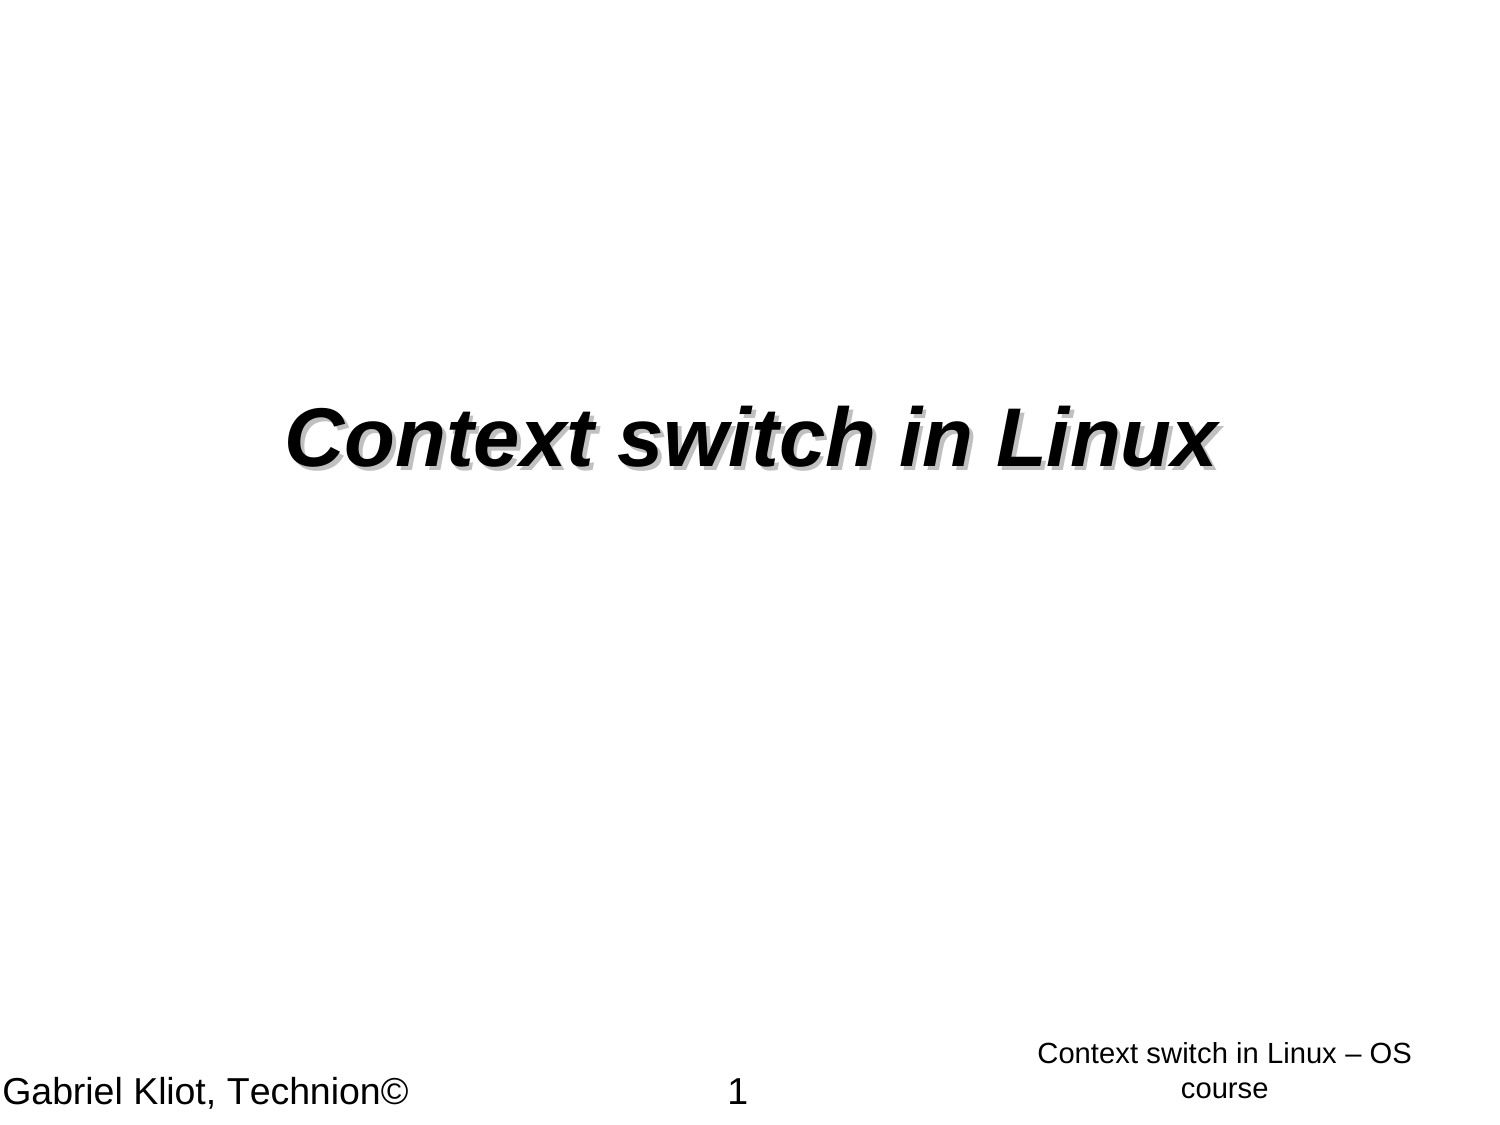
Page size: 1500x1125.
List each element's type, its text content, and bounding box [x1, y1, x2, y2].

text_box Context switch in Linux [76, 243, 1427, 662]
